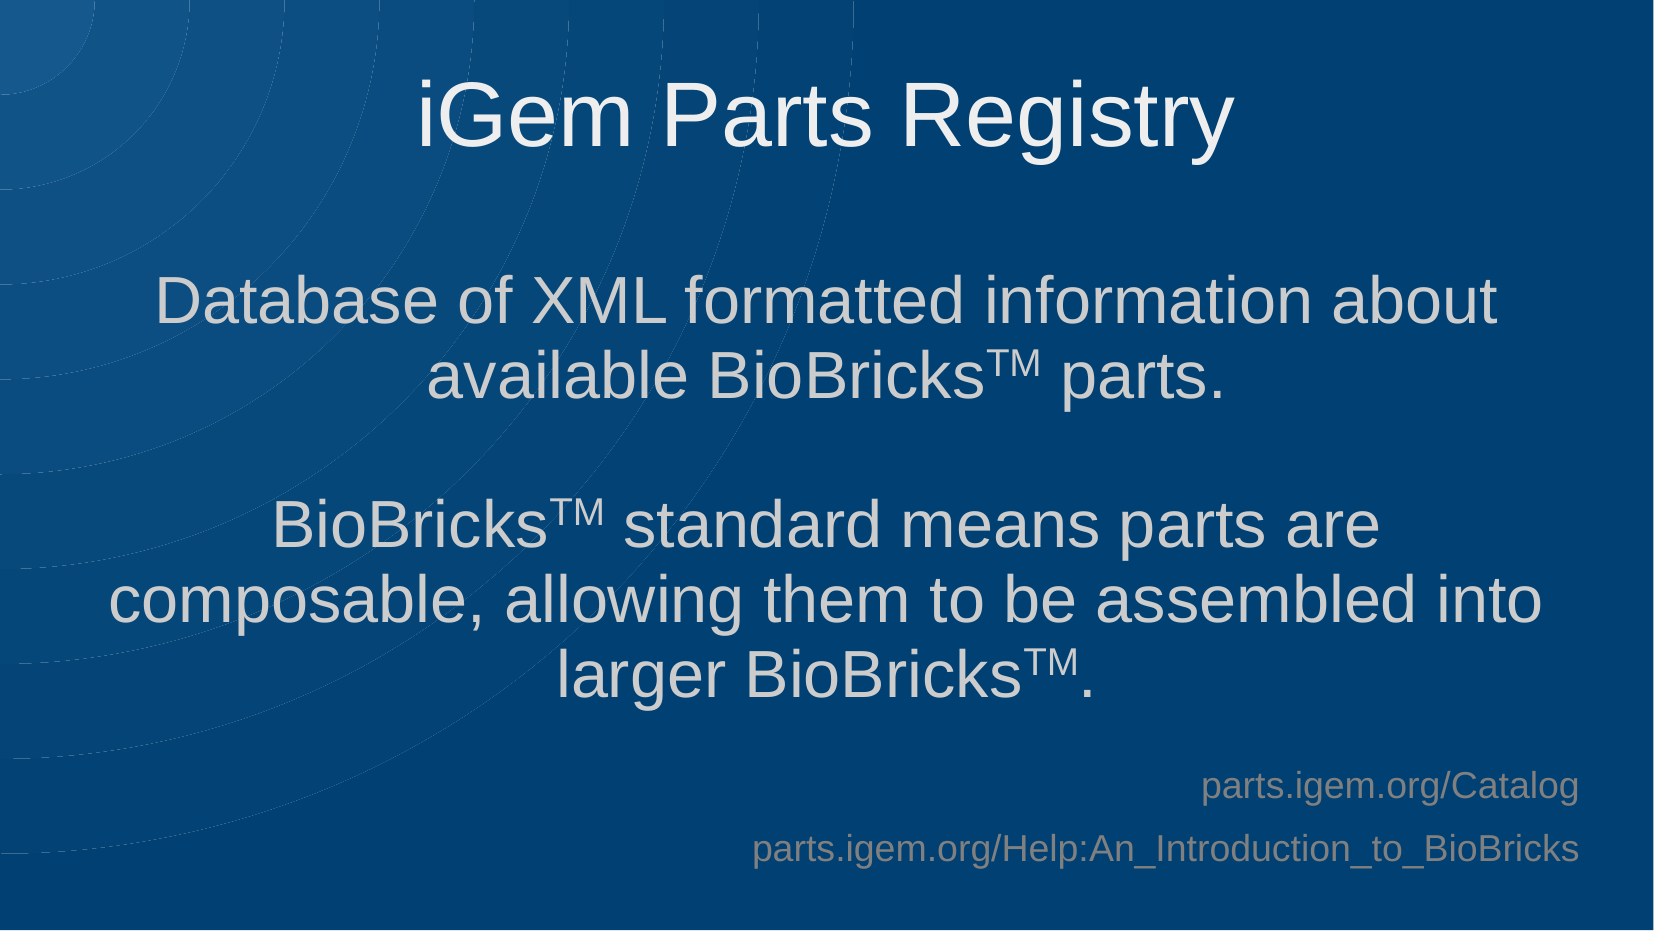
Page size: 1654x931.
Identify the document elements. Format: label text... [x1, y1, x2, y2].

subtitle Database of XML formatted information about available BioBricksTM parts. BioBricksTM standard means parts are composable, allowing them to be assembled into larger BioBricksTM. [82, 217, 1571, 758]
title iGem Parts Registry [82, 37, 1571, 193]
text_box parts.igem.org/Catalog parts.igem.org/Help:An_Introduction_to_BioBricks [732, 757, 1595, 904]
